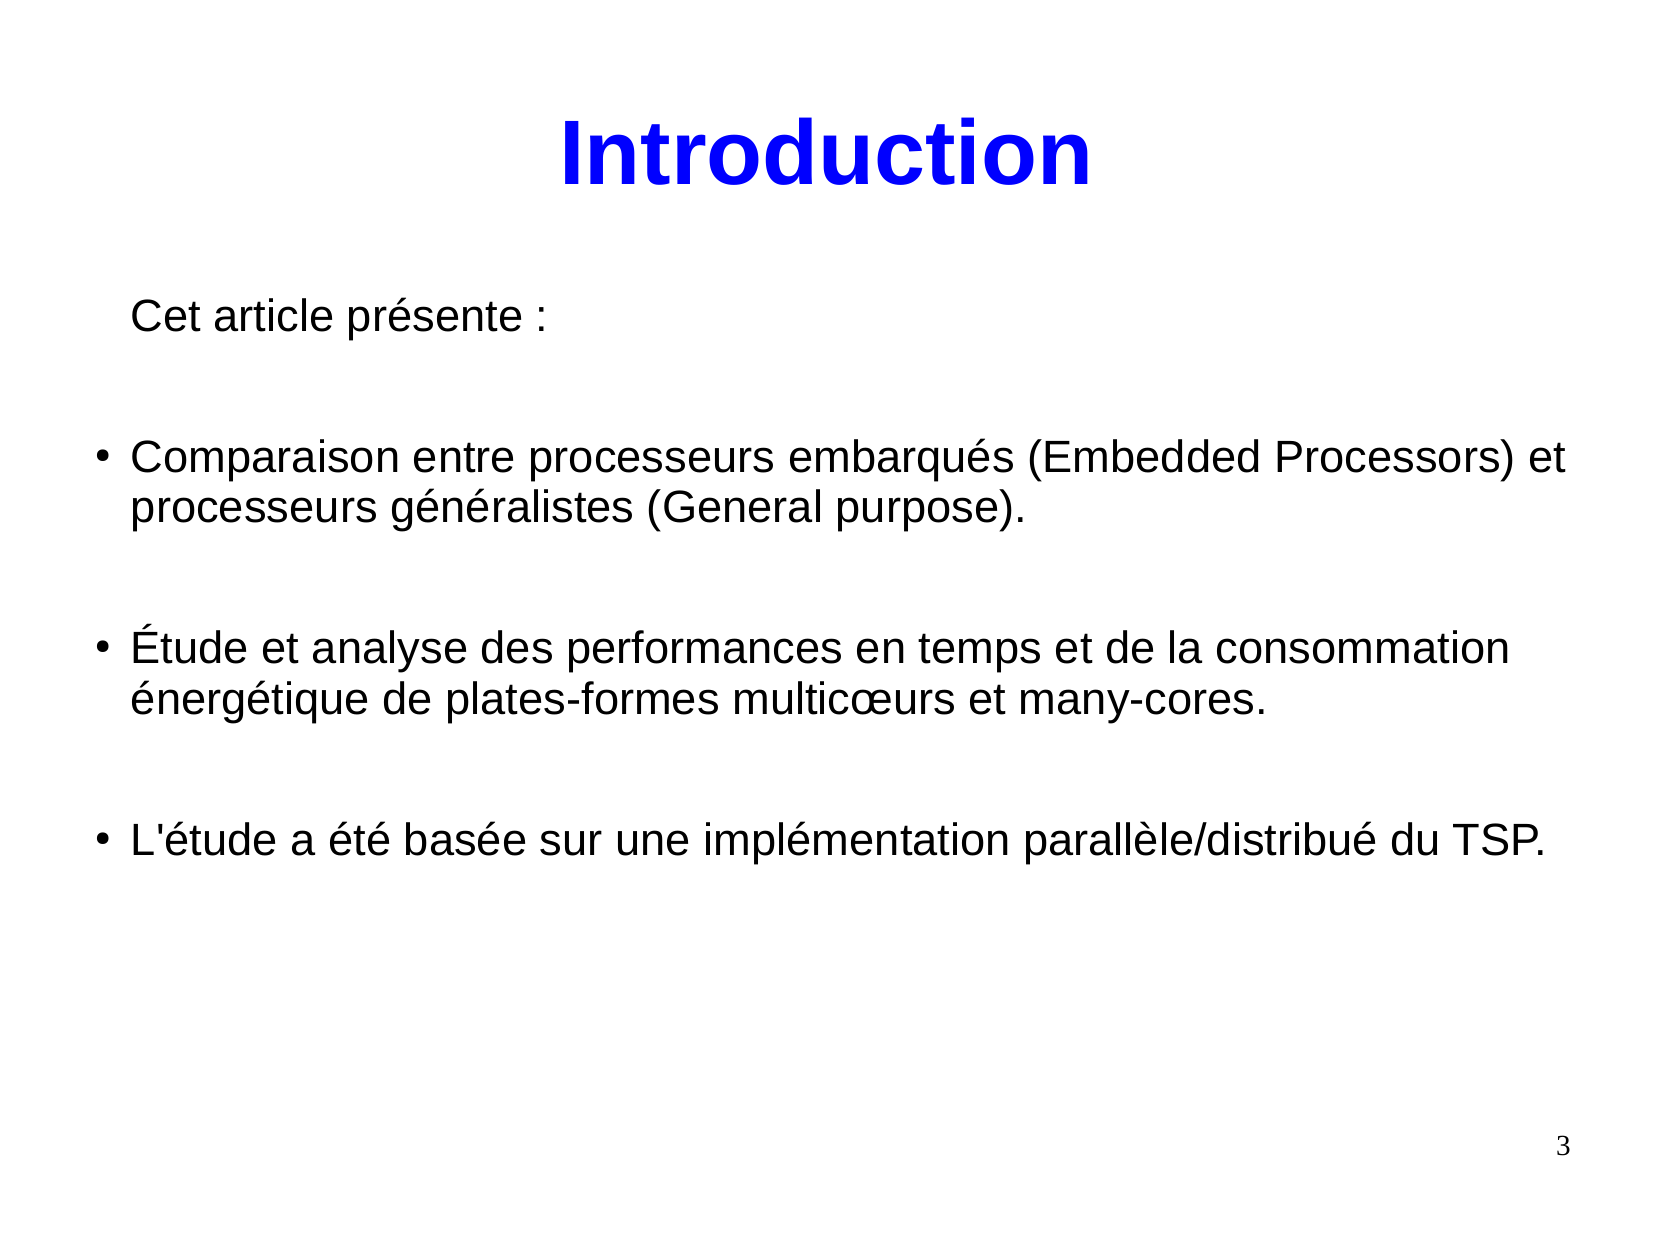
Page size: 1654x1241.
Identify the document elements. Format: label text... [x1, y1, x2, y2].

list Cet article présente : Comparaison entre processeurs embarqués (Embedded Processors) et processeurs généralistes (General purpose). Étude et analyse des performances en temps et de la consommation énergétique de plates-formes multicœurs et many-cores. L'étude a été basée sur une implémentation parallèle/distribué du TSP. [82, 290, 1571, 1010]
title Introduction [82, 49, 1571, 257]
